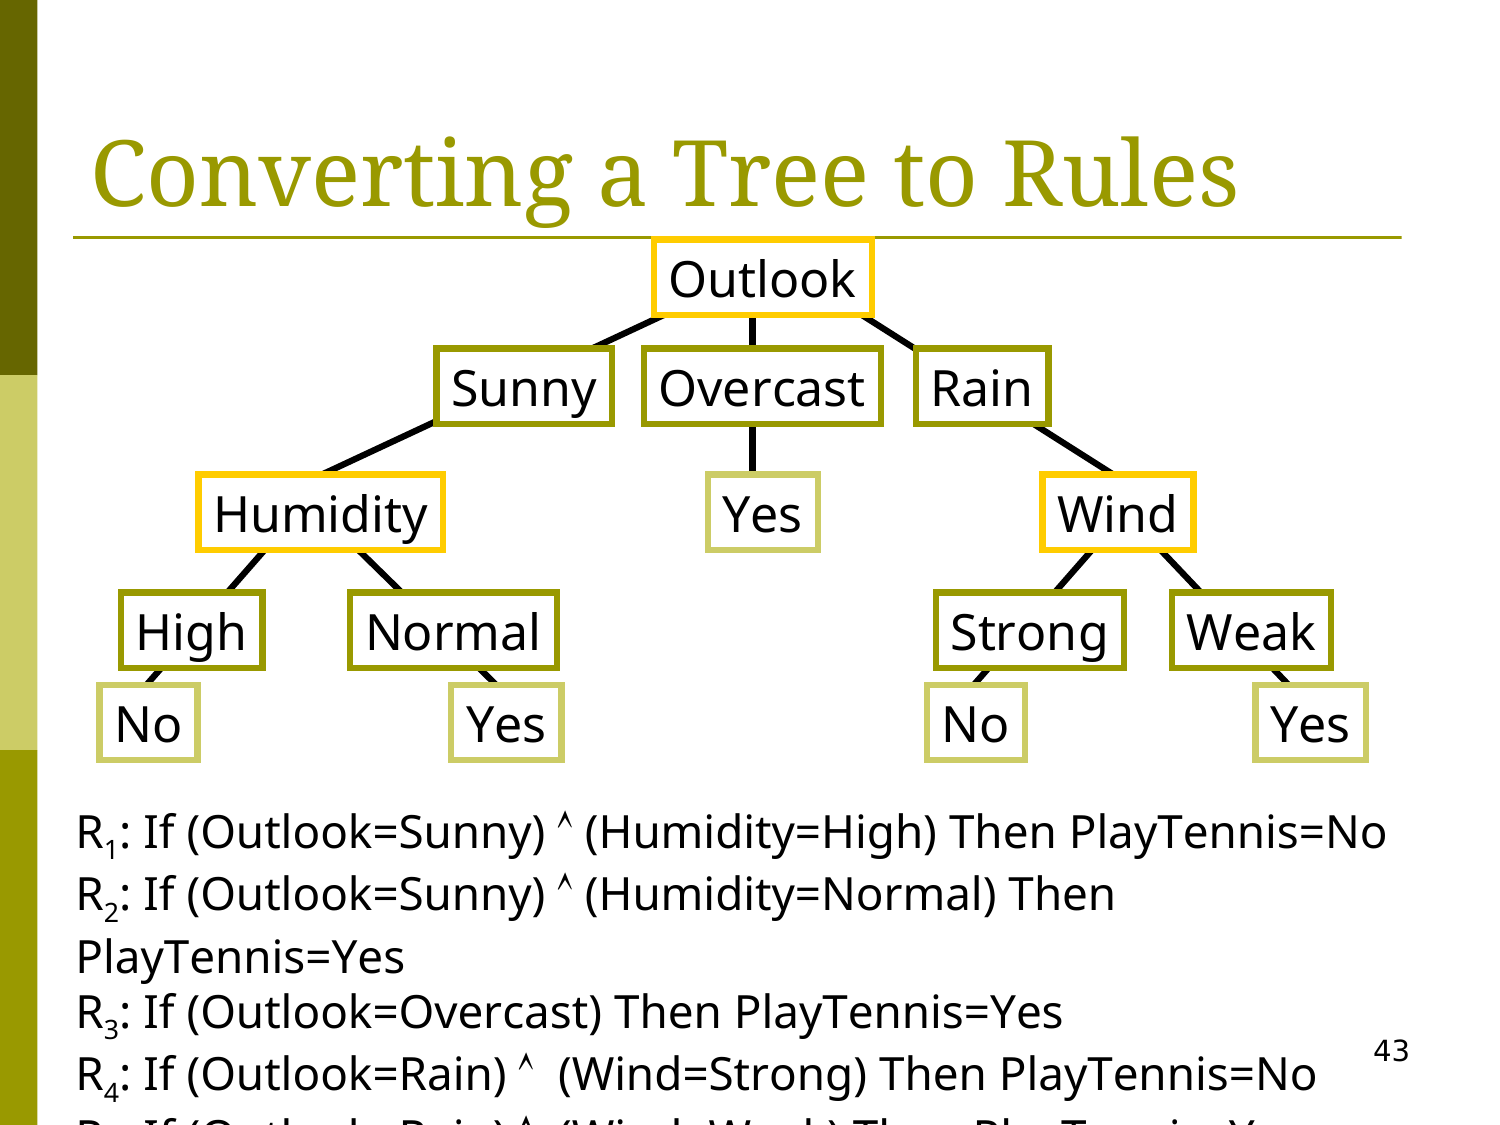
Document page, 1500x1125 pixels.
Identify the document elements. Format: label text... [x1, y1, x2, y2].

text_box Overcast [643, 348, 882, 425]
text_box Yes [707, 474, 818, 551]
text_box No [927, 684, 1026, 761]
text_box R1: If (Outlook=Sunny)  (Humidity=High) Then PlayTennis=No R2: If (Outlook=Sunny)  (Humidity=Normal) Then PlayTennis=Yes R3: If (Outlook=Overcast) Then PlayTennis=Yes R4: If (Outlook=Rain)  (Wind=Strong) Then PlayTennis=No R5: If (Outlook=Rain)  (Wind=Weak) Then PlayTennis=Yes [60, 794, 1463, 1125]
text_box Strong [935, 592, 1124, 668]
text_box Wind [1042, 474, 1194, 551]
text_box Yes [451, 684, 562, 761]
title Converting a Tree to Rules [75, 45, 1426, 233]
text_box Yes [1255, 684, 1366, 761]
text_box Rain [915, 348, 1049, 425]
text_box Weak [1171, 592, 1332, 668]
text_box Sunny [436, 348, 613, 425]
text_box Outlook [653, 239, 872, 315]
text_box Humidity [198, 474, 444, 551]
text_box No [99, 684, 198, 761]
text_box High [121, 592, 263, 668]
text_box Normal [350, 592, 557, 668]
